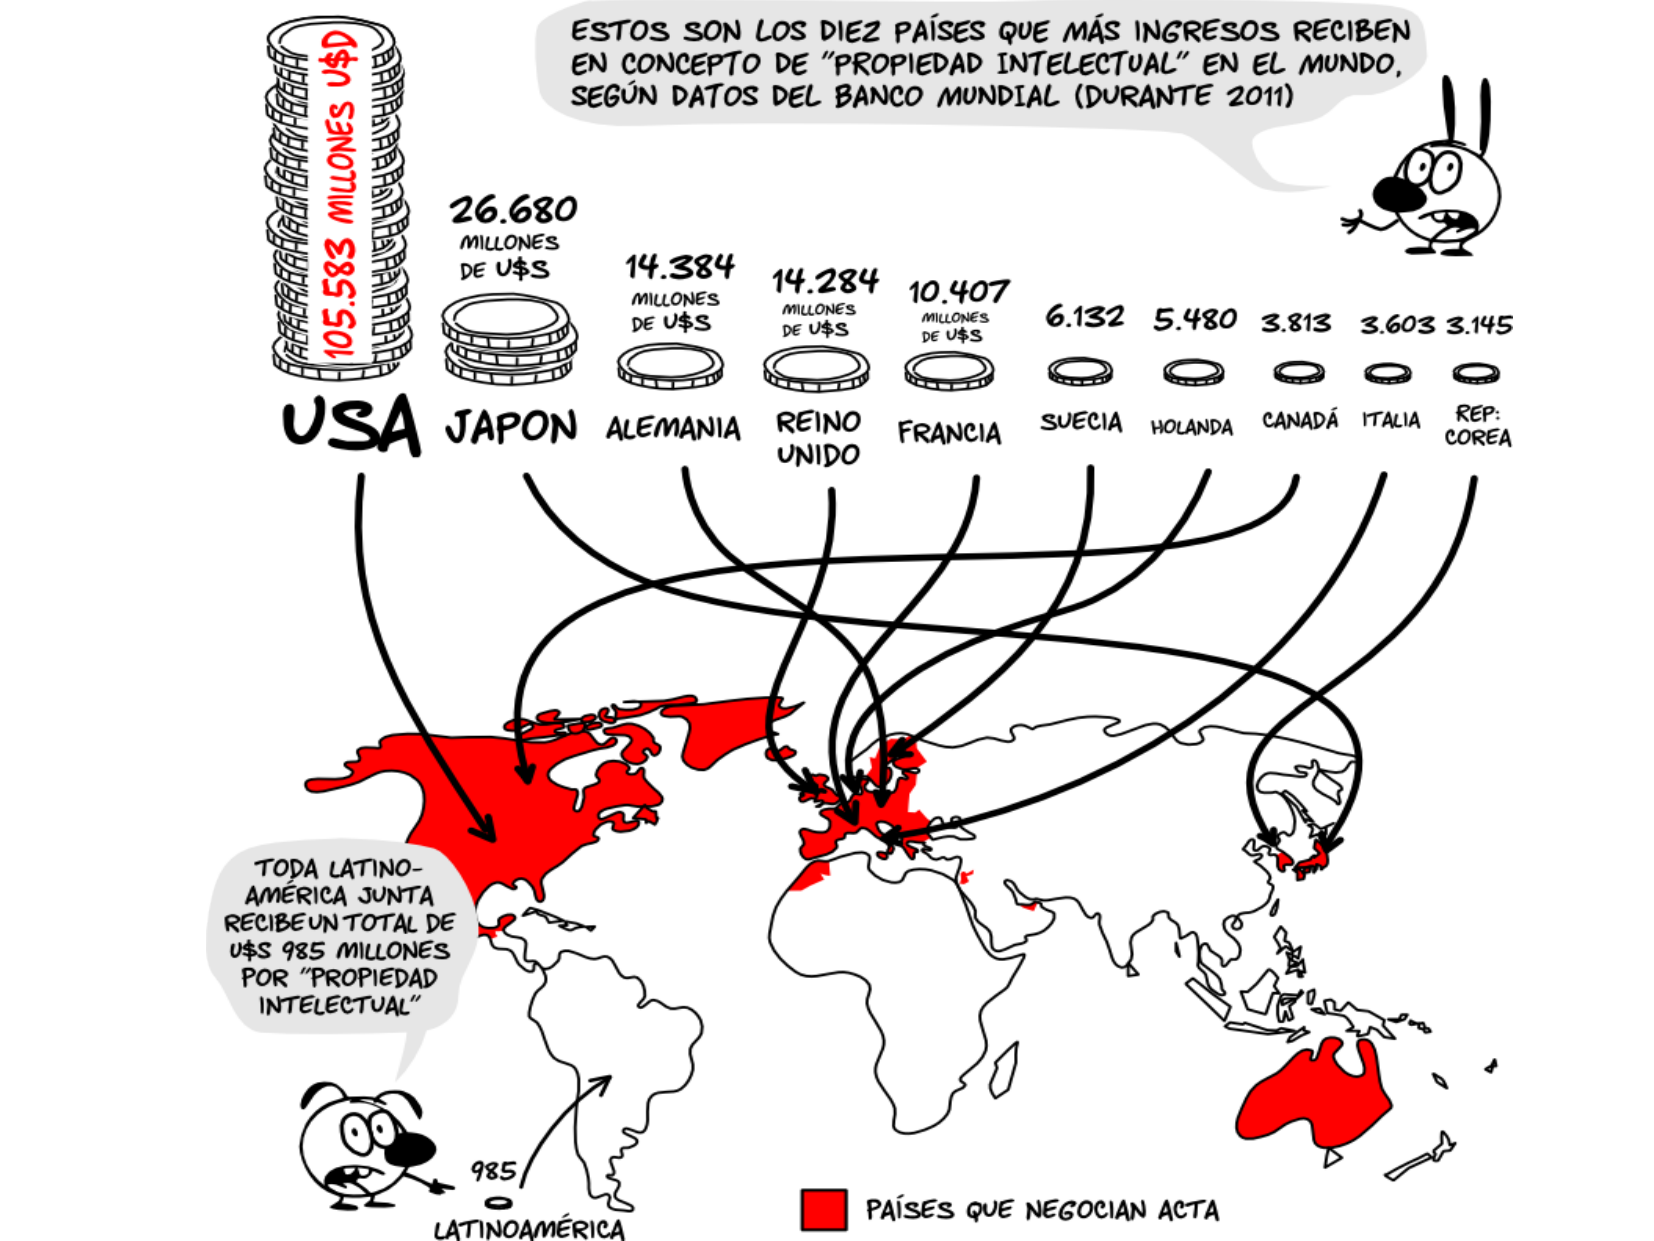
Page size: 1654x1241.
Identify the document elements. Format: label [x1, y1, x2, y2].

picture [206, 0, 1513, 1241]
